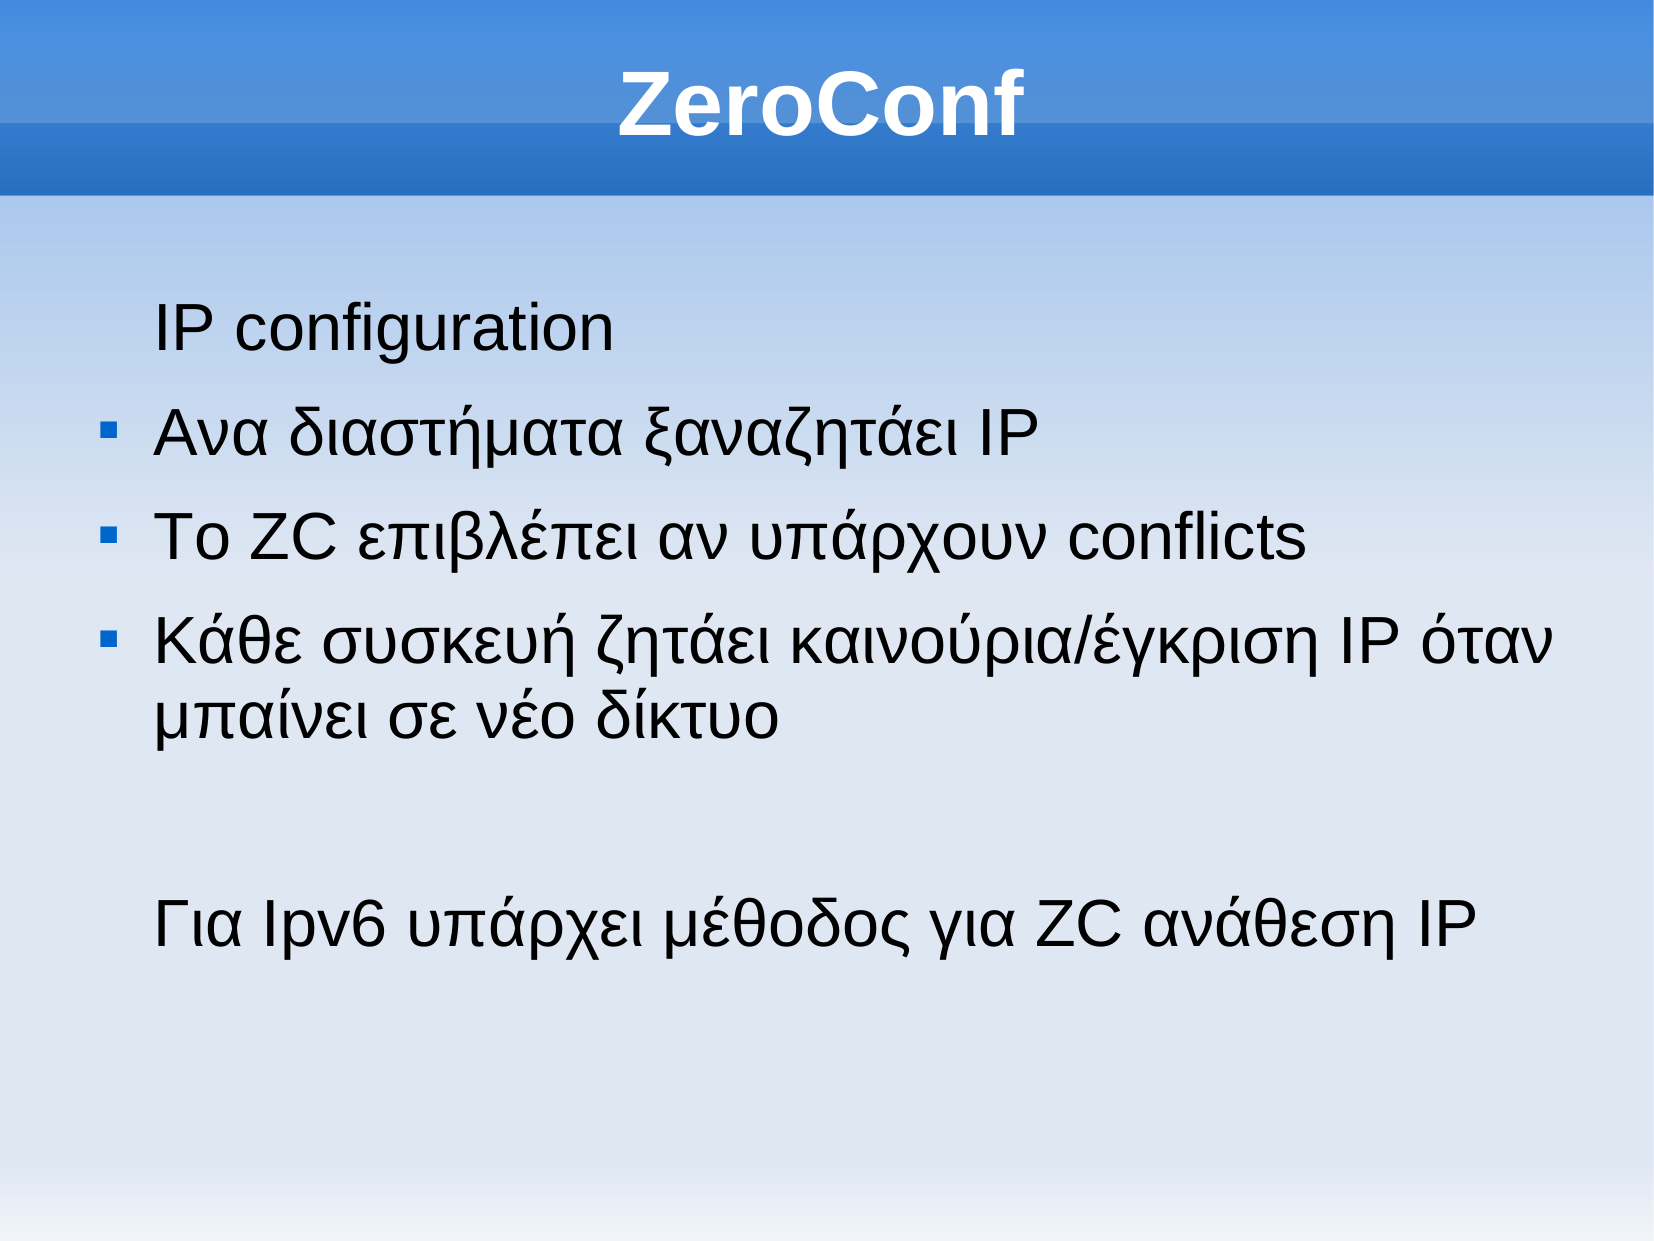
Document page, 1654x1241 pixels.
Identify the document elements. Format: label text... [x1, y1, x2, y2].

list IP configuration Ανα διαστήματα ξαναζητάει IP Το ZC επιβλέπει αν υπάρχουν conflicts Κάθε συσκευή ζητάει καινούρια/έγκριση IP όταν μπαίνει σε νέο δίκτυο Για Ipv6 υπάρχει μέθοδος για ZC ανάθεση IP [82, 290, 1571, 1094]
picture [0, 0, 1654, 1241]
title ZeroConf [76, 7, 1565, 200]
